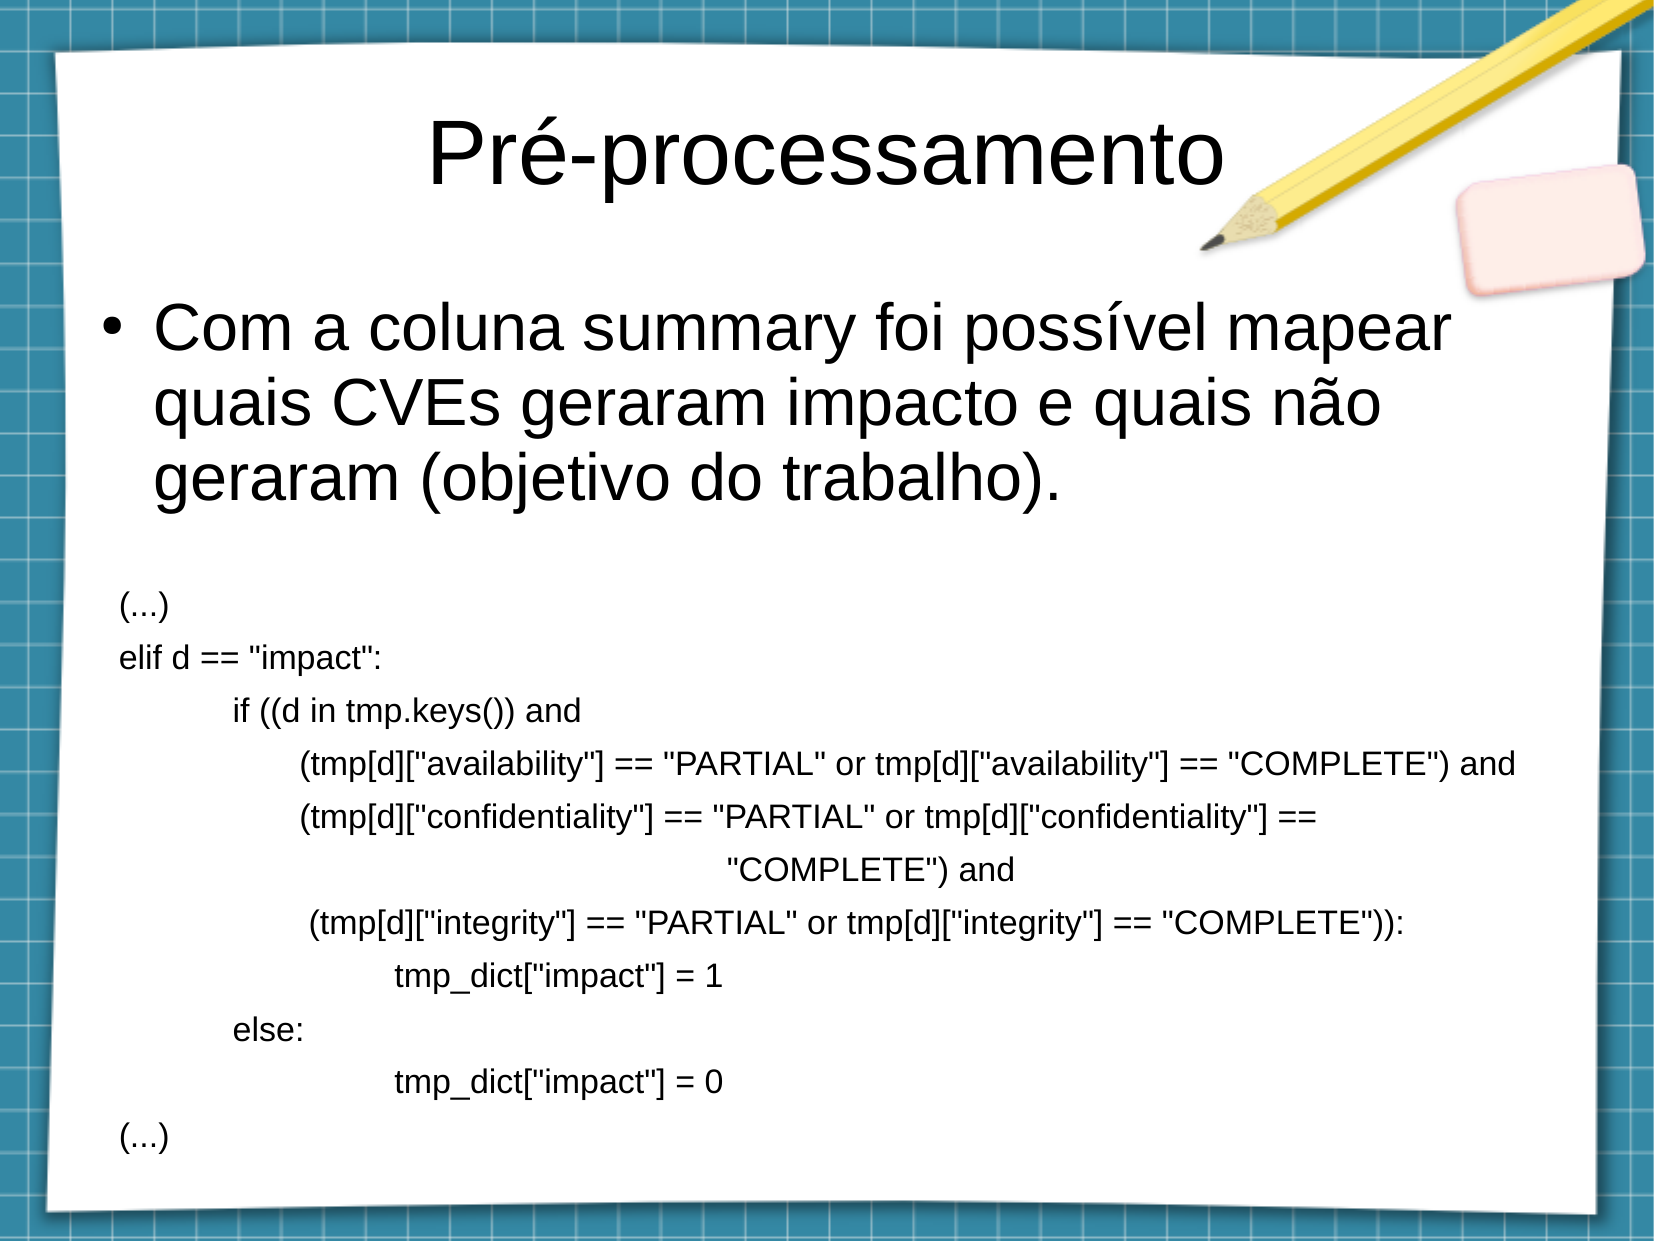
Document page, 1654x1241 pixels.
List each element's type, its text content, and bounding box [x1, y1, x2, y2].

picture [0, 0, 1654, 1241]
list (...) elif d == "impact": if ((d in tmp.keys()) and (tmp[d]["availability"] == "PARTIAL" or tmp[d]["availability"] == "COMPLETE") and (tmp[d]["confidentiality"] == "PARTIAL" or tmp[d]["confidentiality"] == "COMPLETE") and (tmp[d]["integrity"] == "PARTIAL" or tmp[d]["integrity"] == "COMPLETE")): tmp_dict["impact"] = 1 else: tmp_dict["impact"] = 0 (...) [82, 585, 1548, 1170]
list Com a coluna summary foi possível mapear quais CVEs geraram impacto e quais não geraram (objetivo do trabalho). [82, 290, 1571, 556]
title Pré-processamento [82, 49, 1571, 257]
